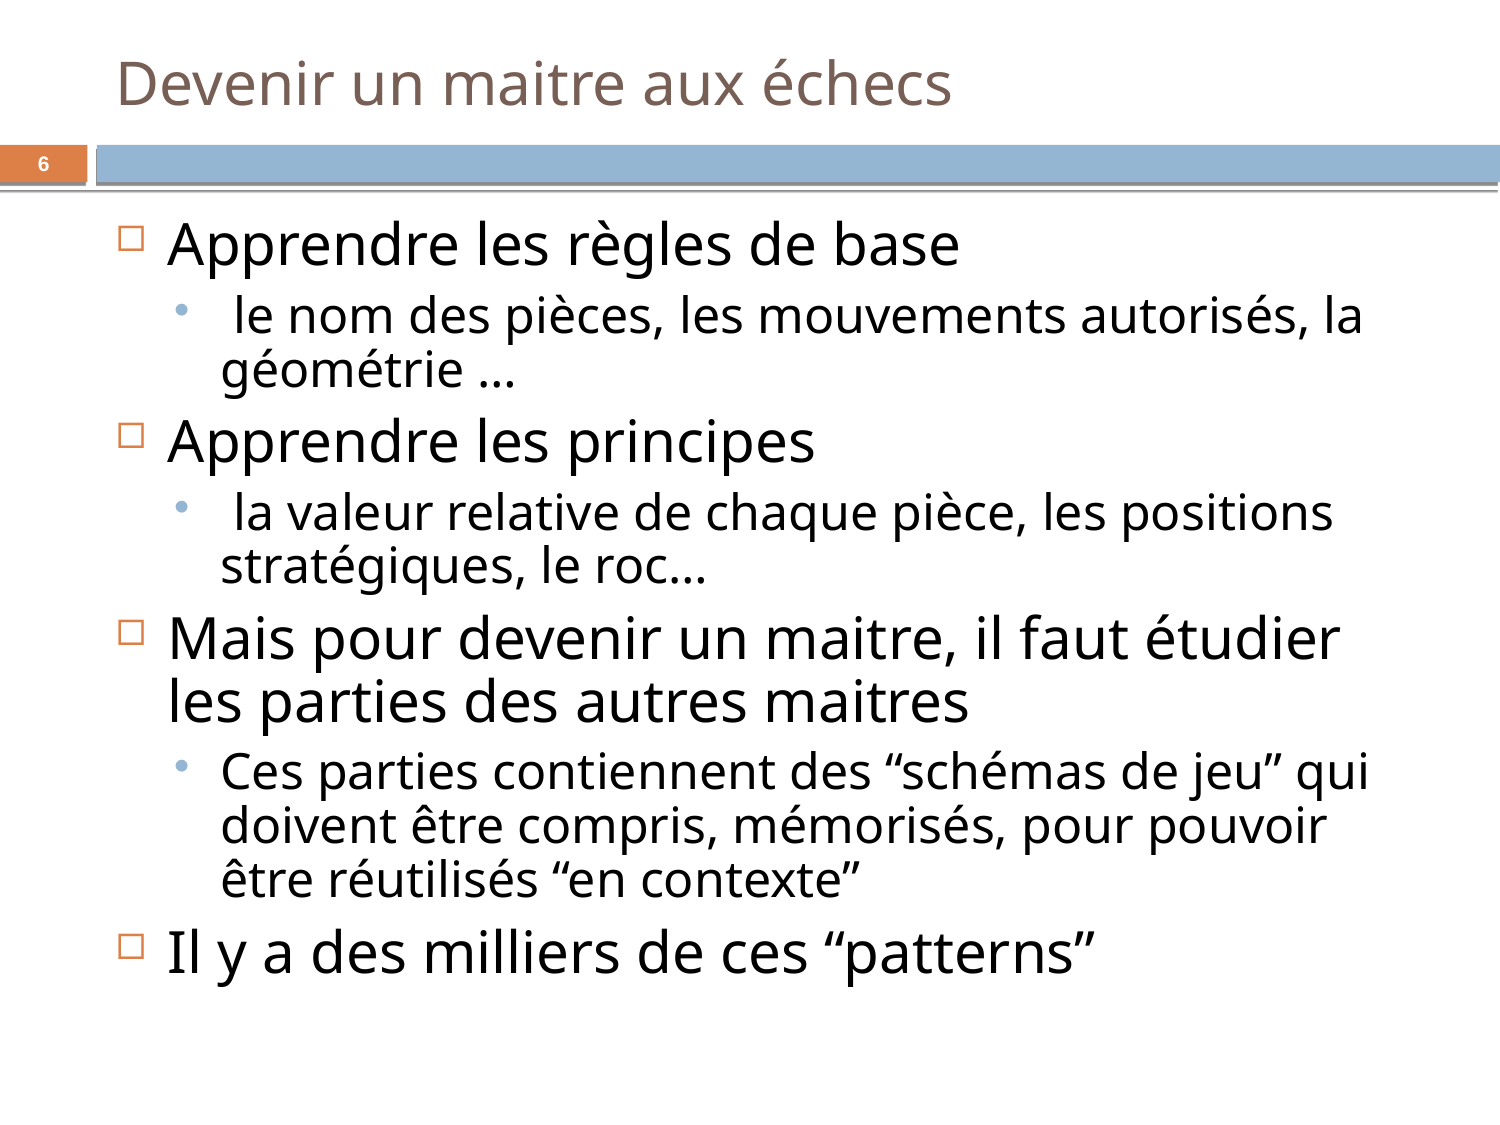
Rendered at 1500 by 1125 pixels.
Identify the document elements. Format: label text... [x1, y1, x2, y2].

slide_number <numéro> [0, 143, 88, 184]
list Apprendre les règles de base le nom des pièces, les mouvements autorisés, la géométrie … Apprendre les principes la valeur relative de chaque pièce, les positions stratégiques, le roc… Mais pour devenir un maitre, il faut étudier les parties des autres maitres Ces parties contiennent des “schémas de jeu” qui doivent être compris, mémorisés, pour pouvoir être réutilisés “en contexte” Il y a des milliers de ces “patterns” [100, 208, 1438, 1000]
title Devenir un maitre aux échecs [100, 37, 1438, 126]
